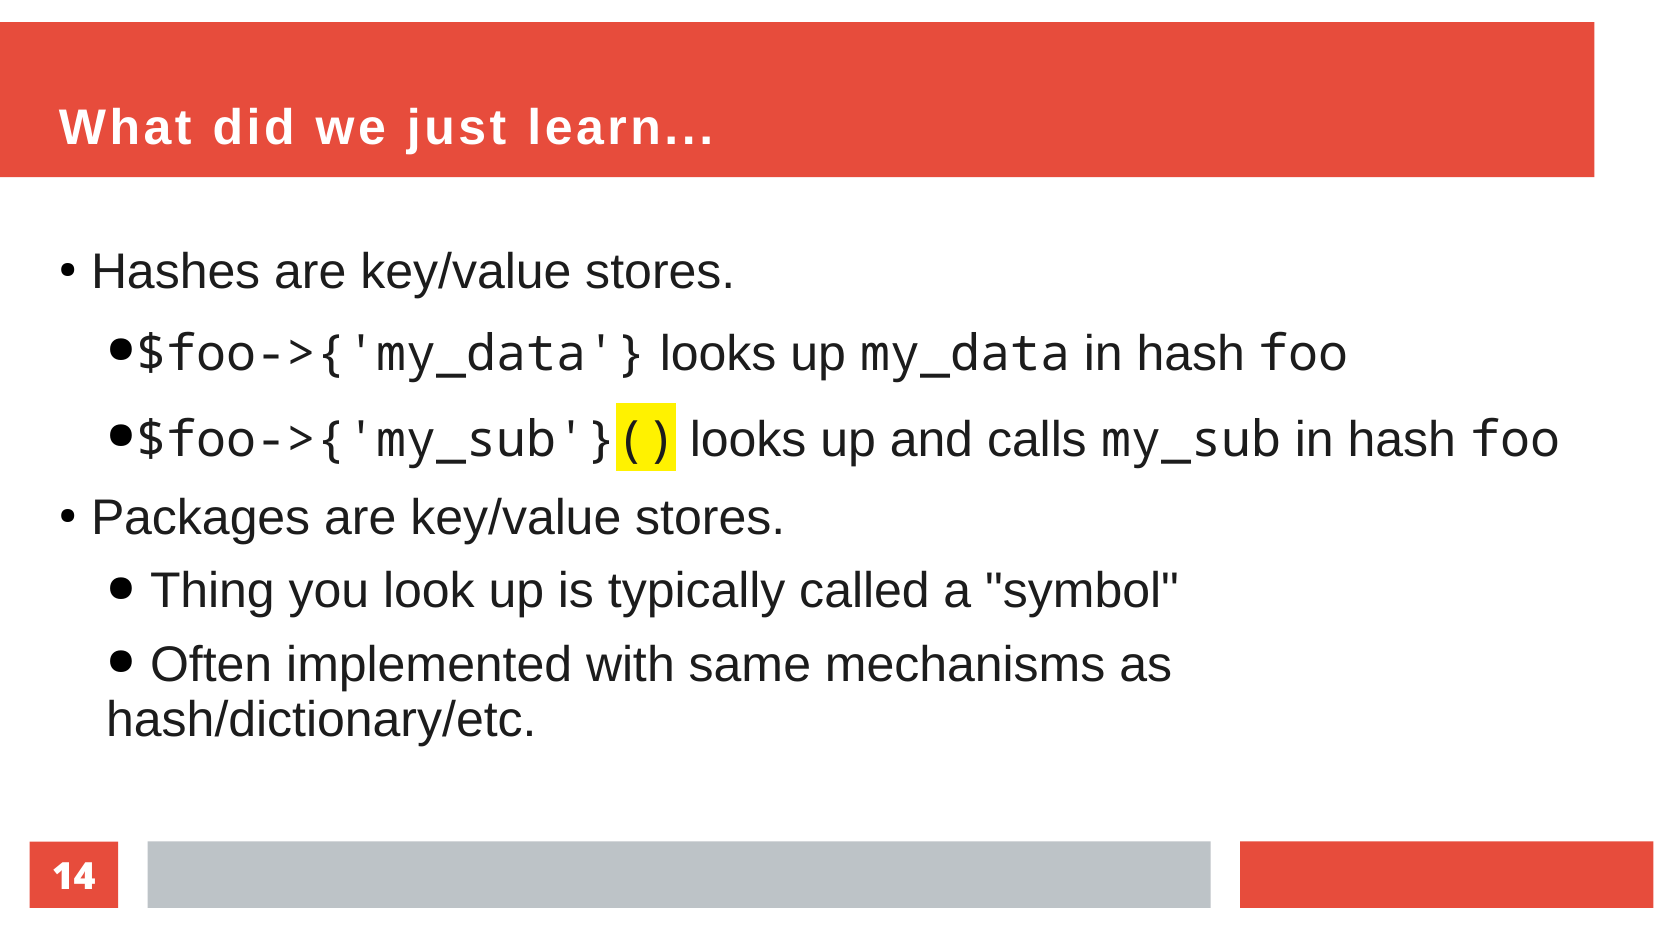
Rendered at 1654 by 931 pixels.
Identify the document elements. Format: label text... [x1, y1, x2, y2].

list Hashes are key/value stores. $foo->{'my_data'} looks up my_data in hash foo $foo->{'my_sub'}() looks up and calls my_sub in hash foo Packages are key/value stores. Thing you look up is typically called a "symbol" Often implemented with same mechanisms as hash/dictionary/etc. [59, 243, 1565, 820]
title What did we just learn... [59, 44, 1595, 156]
